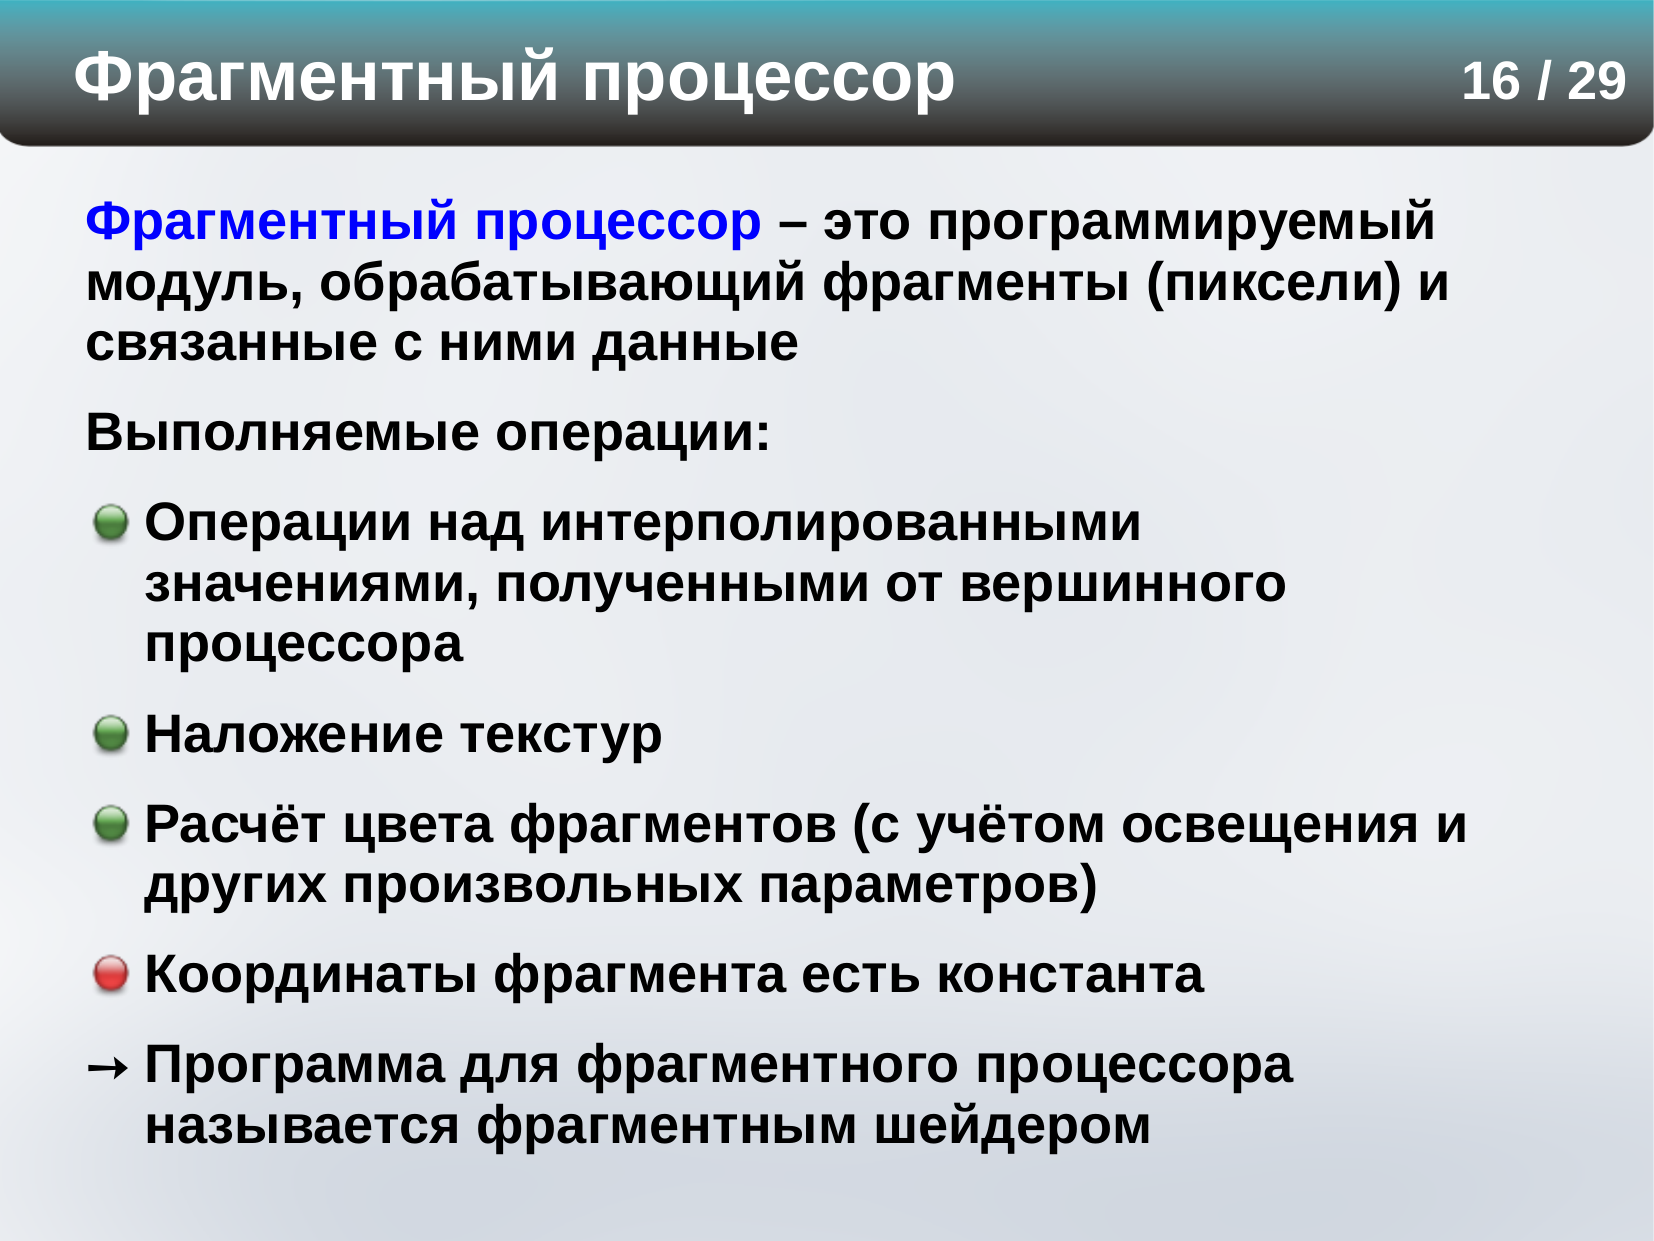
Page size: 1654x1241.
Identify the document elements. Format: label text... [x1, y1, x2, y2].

text_box Фрагментный процессор [59, 29, 1418, 124]
picture [0, 0, 1654, 1241]
text_box <номер> / 29 [1446, 42, 1654, 179]
text_box Фрагментный процессор – это программируемый модуль, обрабатывающий фрагменты (пиксели) и связанные с ними данные Выполняемые операции: Операции над интерполированными значениями, полученными от вершинного процессора Наложение текстур Расчёт цвета фрагментов (с учётом освещения и других произвольных параметров) Координаты фрагмента есть константа Программа для фрагментного процессора называется фрагментным шейдером [70, 183, 1506, 1163]
